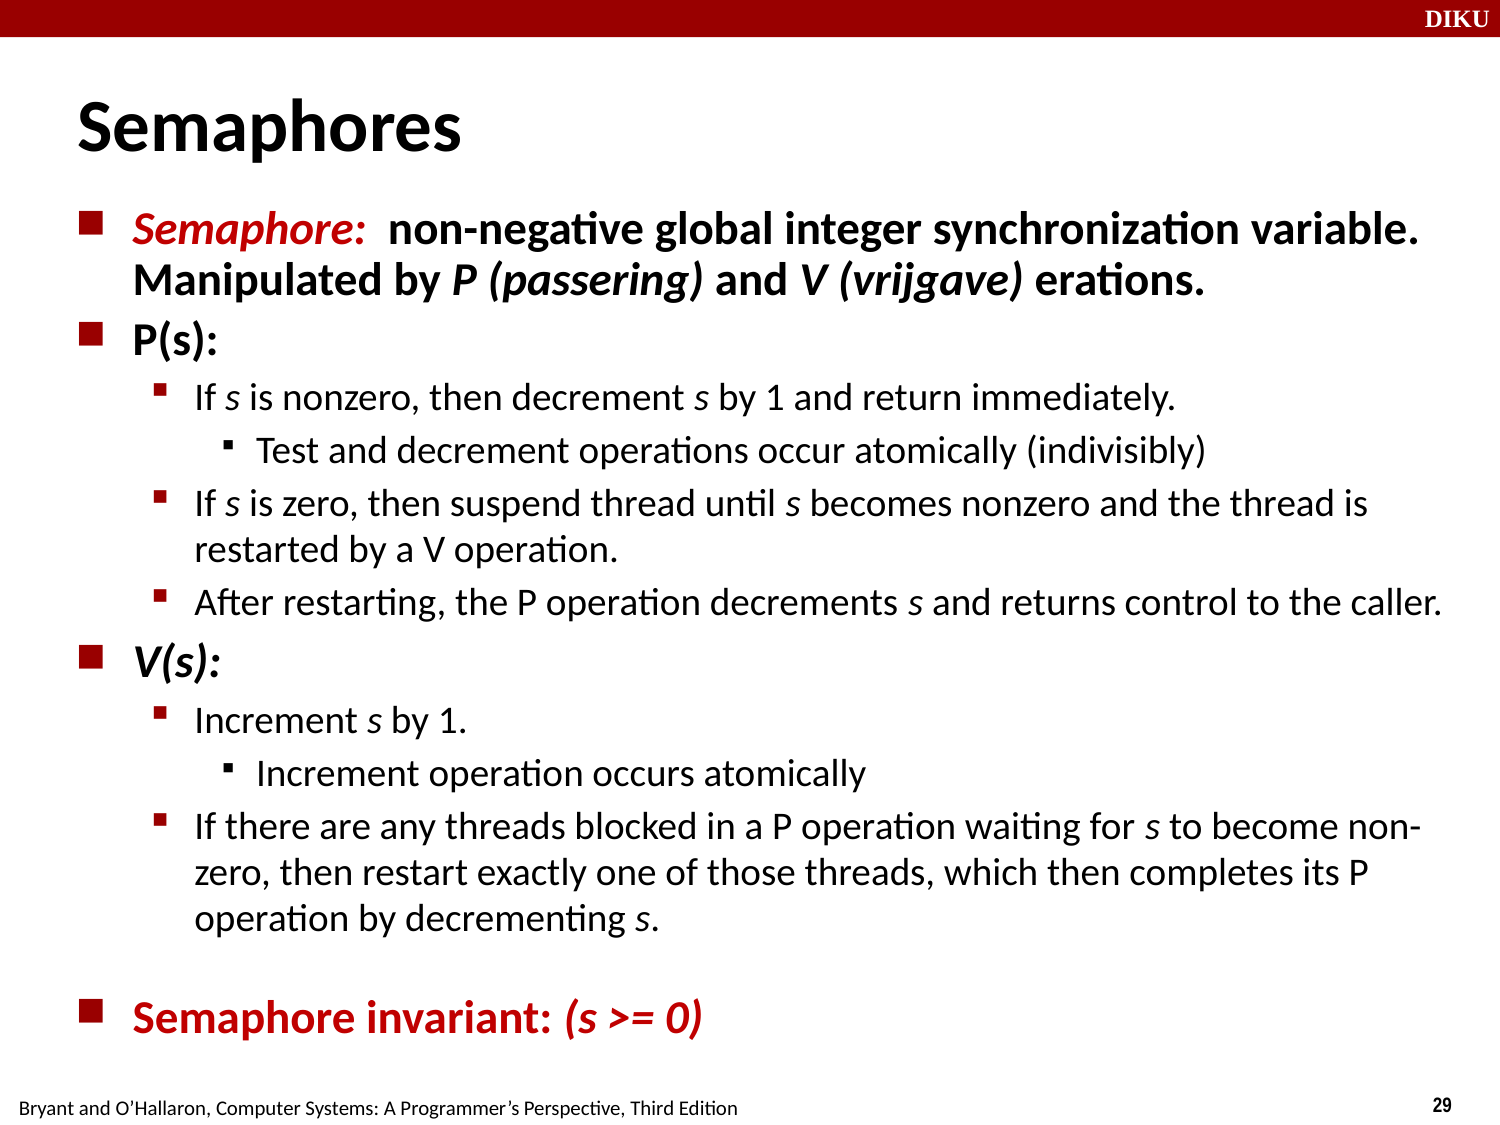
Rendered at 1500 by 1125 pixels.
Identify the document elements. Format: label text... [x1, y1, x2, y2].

text_box Semaphore: non-negative global integer synchronization variable. Manipulated by P (passering) and V (vrijgave) erations. P(s): If s is nonzero, then decrement s by 1 and return immediately. Test and decrement operations occur atomically (indivisibly) If s is zero, then suspend thread until s becomes nonzero and the thread is restarted by a V operation. After restarting, the P operation decrements s and returns control to the caller. V(s): Increment s by 1. Increment operation occurs atomically If there are any threads blocked in a P operation waiting for s to become non-zero, then restart exactly one of those threads, which then completes its P operation by decrementing s. Semaphore invariant: (s >= 0) [65, 196, 1483, 1088]
text_box Semaphores [62, 75, 1336, 169]
